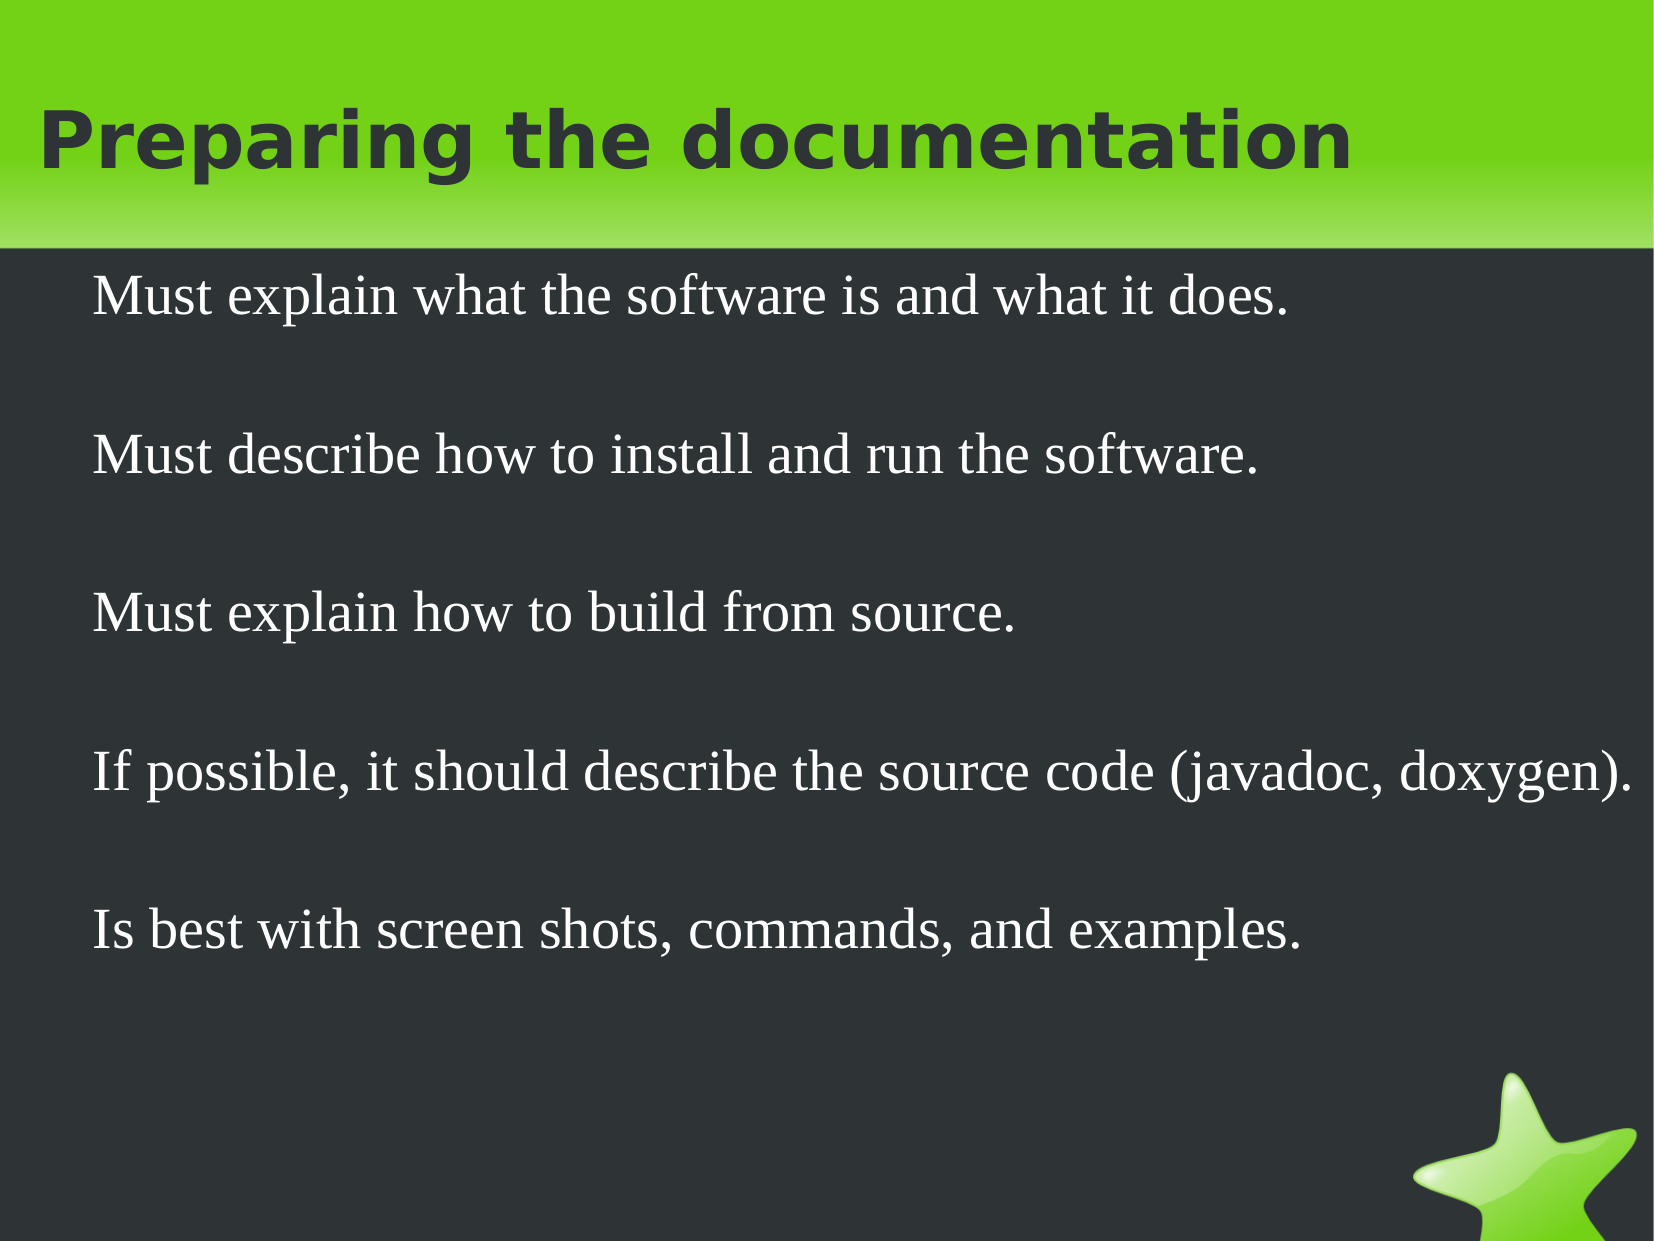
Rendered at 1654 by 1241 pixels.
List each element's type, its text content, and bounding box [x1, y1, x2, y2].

picture [0, 0, 1654, 1241]
list Must explain what the software is and what it does. Must describe how to install and run the software. Must explain how to build from source. If possible, it should describe the source code (javadoc, doxygen). Is best with screen shots, commands, and examples. [75, 262, 1654, 1201]
title Preparing the documentation [37, 37, 1654, 245]
